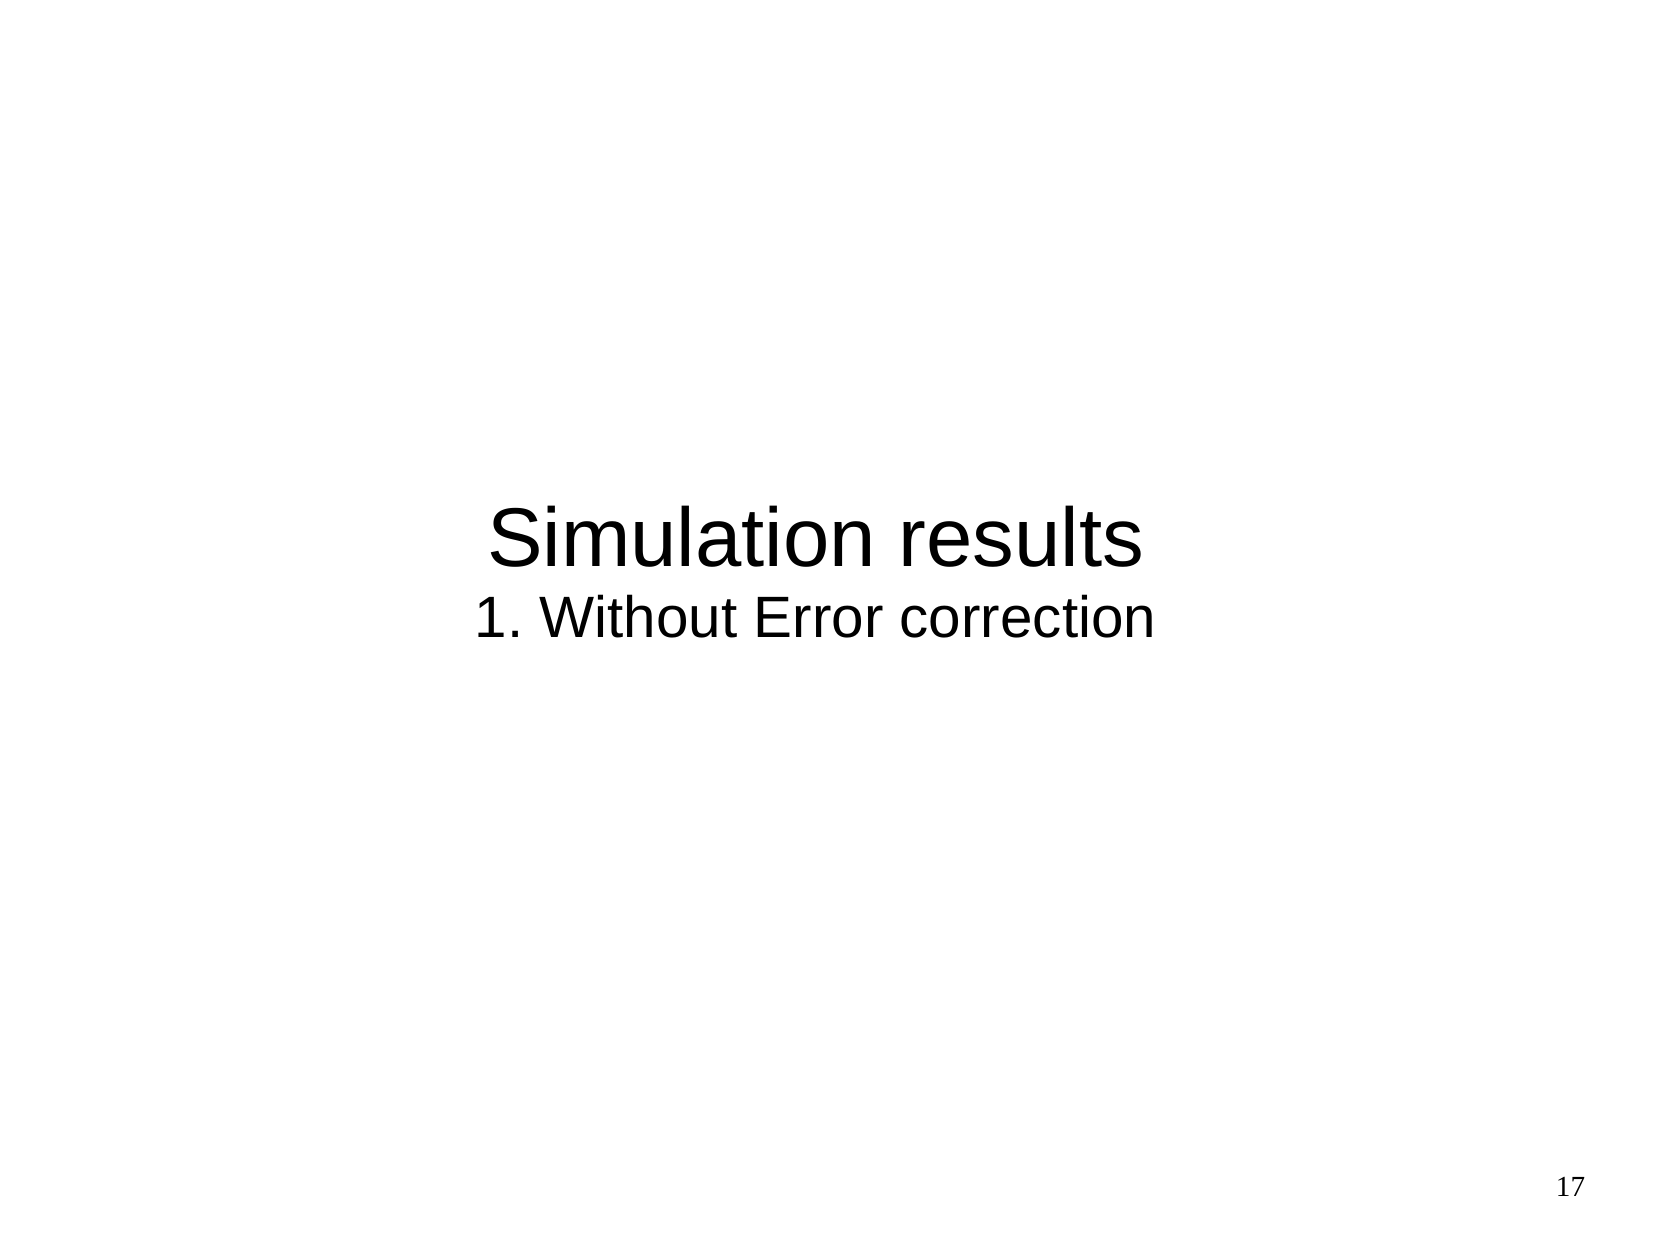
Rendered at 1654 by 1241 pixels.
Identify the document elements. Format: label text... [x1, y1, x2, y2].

subtitle Simulation results 1. Without Error correction [71, 466, 1561, 676]
